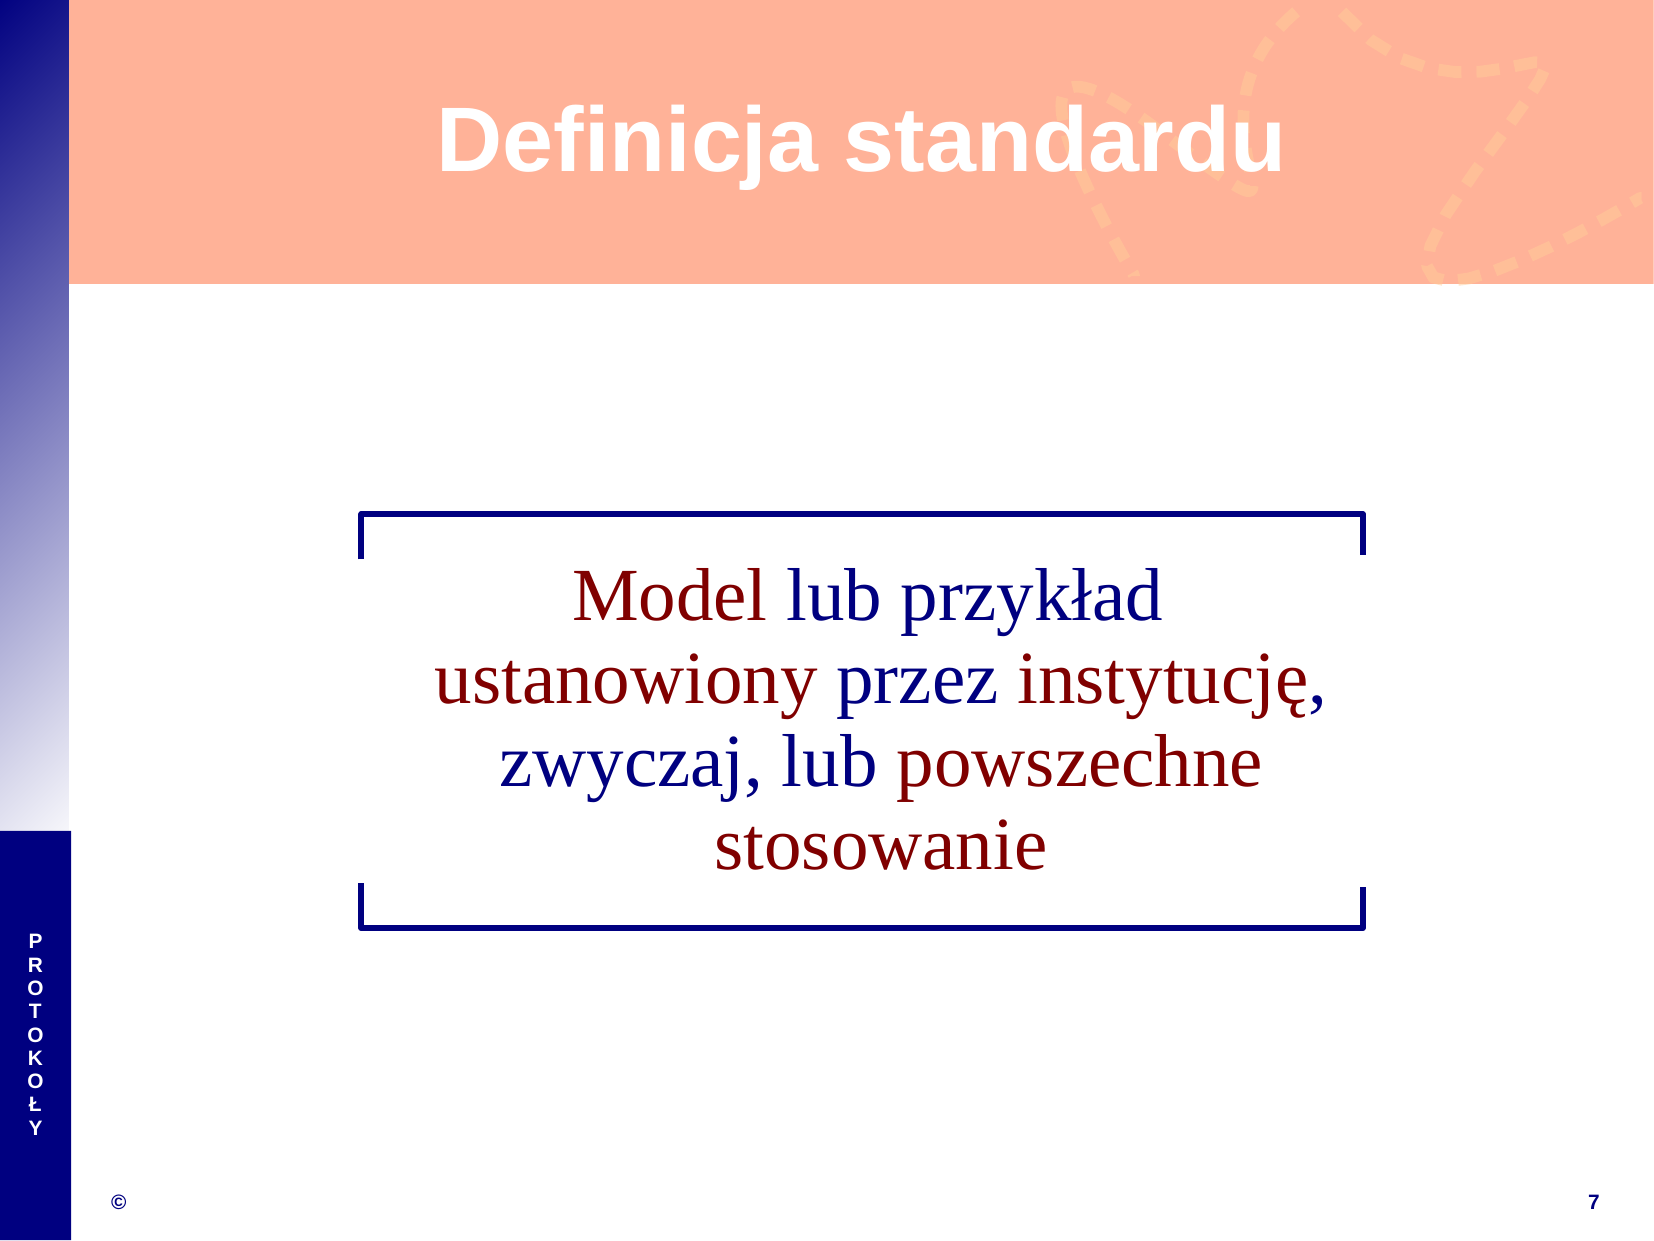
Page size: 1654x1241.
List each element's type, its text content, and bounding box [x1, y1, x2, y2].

title Definicja standardu [70, 36, 1654, 244]
text_box Model lub przykład ustanowiony przez instytucję, zwyczaj, lub powszechne stosowanie [379, 484, 1345, 956]
text_box P R O T O K O Ł Y [0, 829, 71, 1241]
